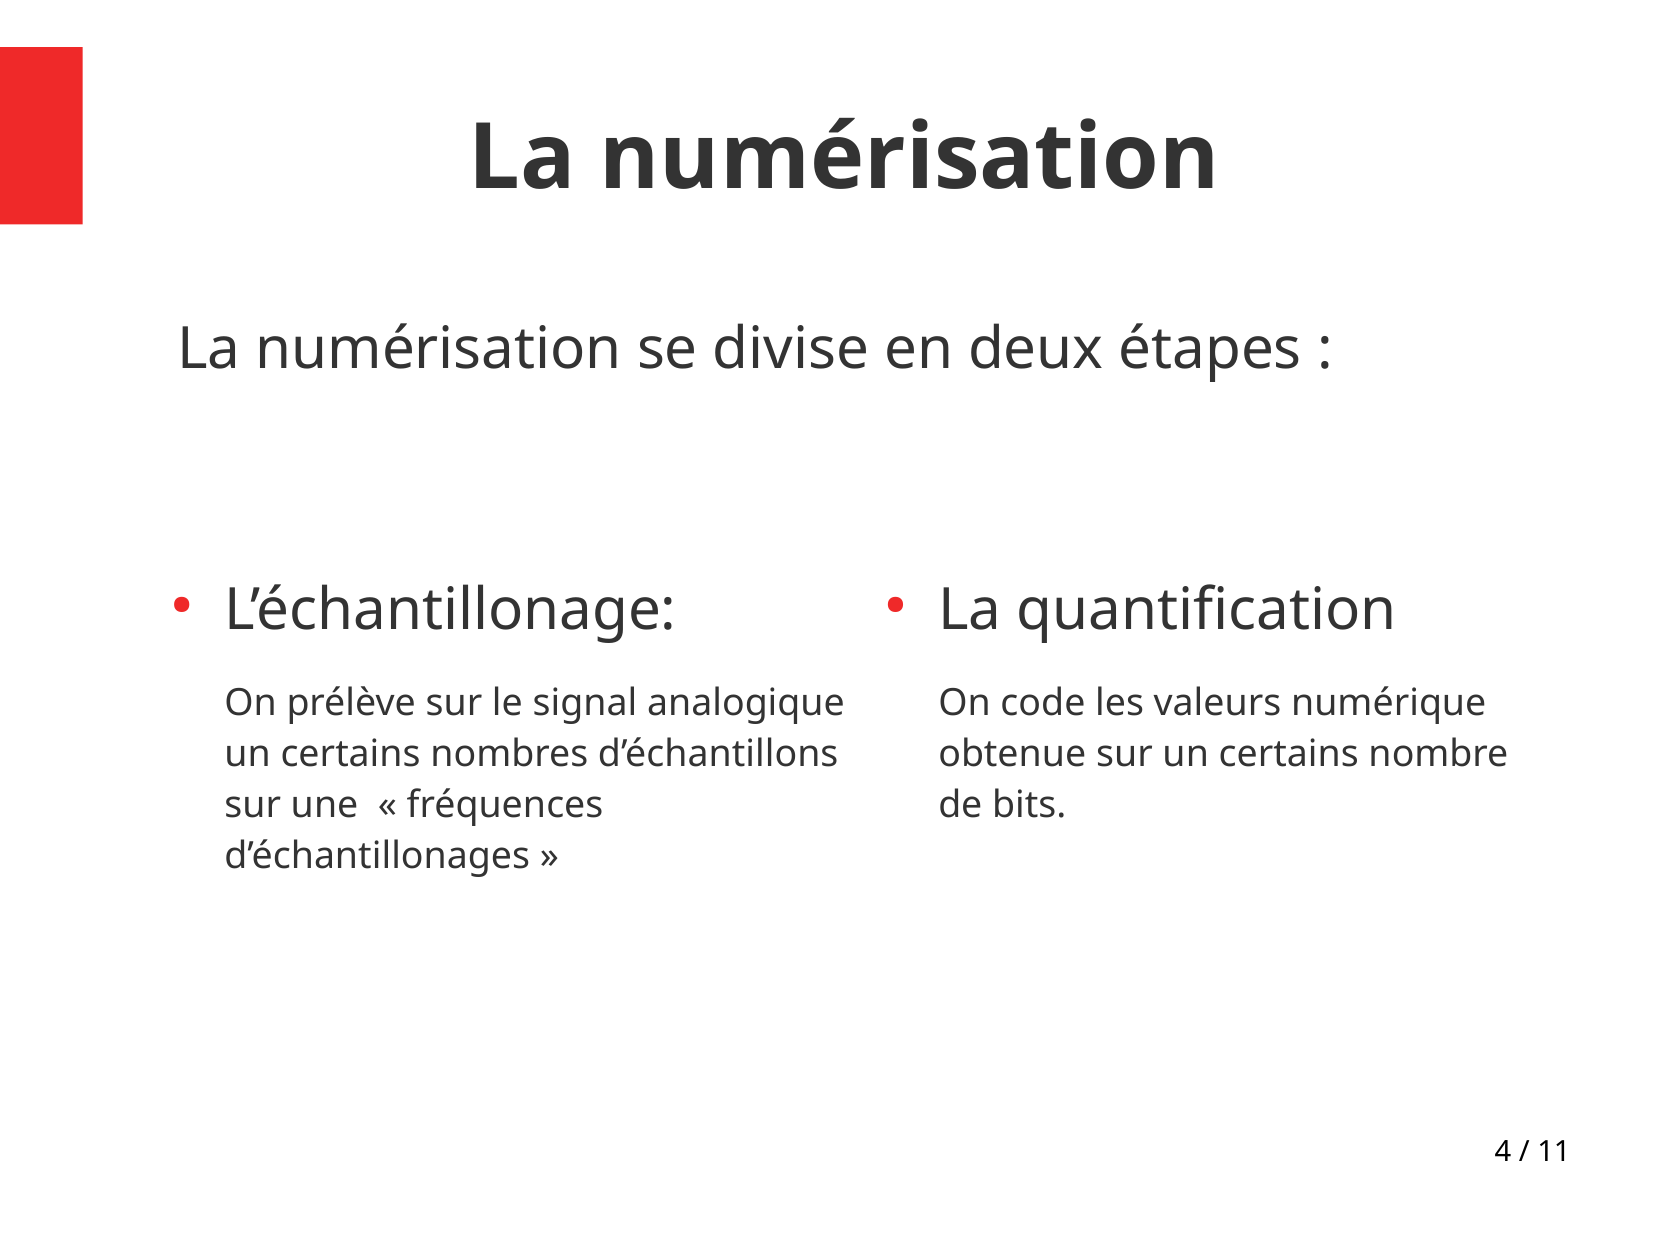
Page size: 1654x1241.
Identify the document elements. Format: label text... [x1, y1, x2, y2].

list L’échantillonage: On prélève sur le signal analogique un certains nombres d’échantillons sur une « fréquences d’échantillonages » [153, 566, 851, 981]
list La quantification On code les valeurs numérique obtenue sur un certains nombre de bits. [867, 566, 1560, 910]
list La numérisation se divise en deux étapes : [106, 306, 1642, 650]
title La numérisation [118, 49, 1571, 257]
